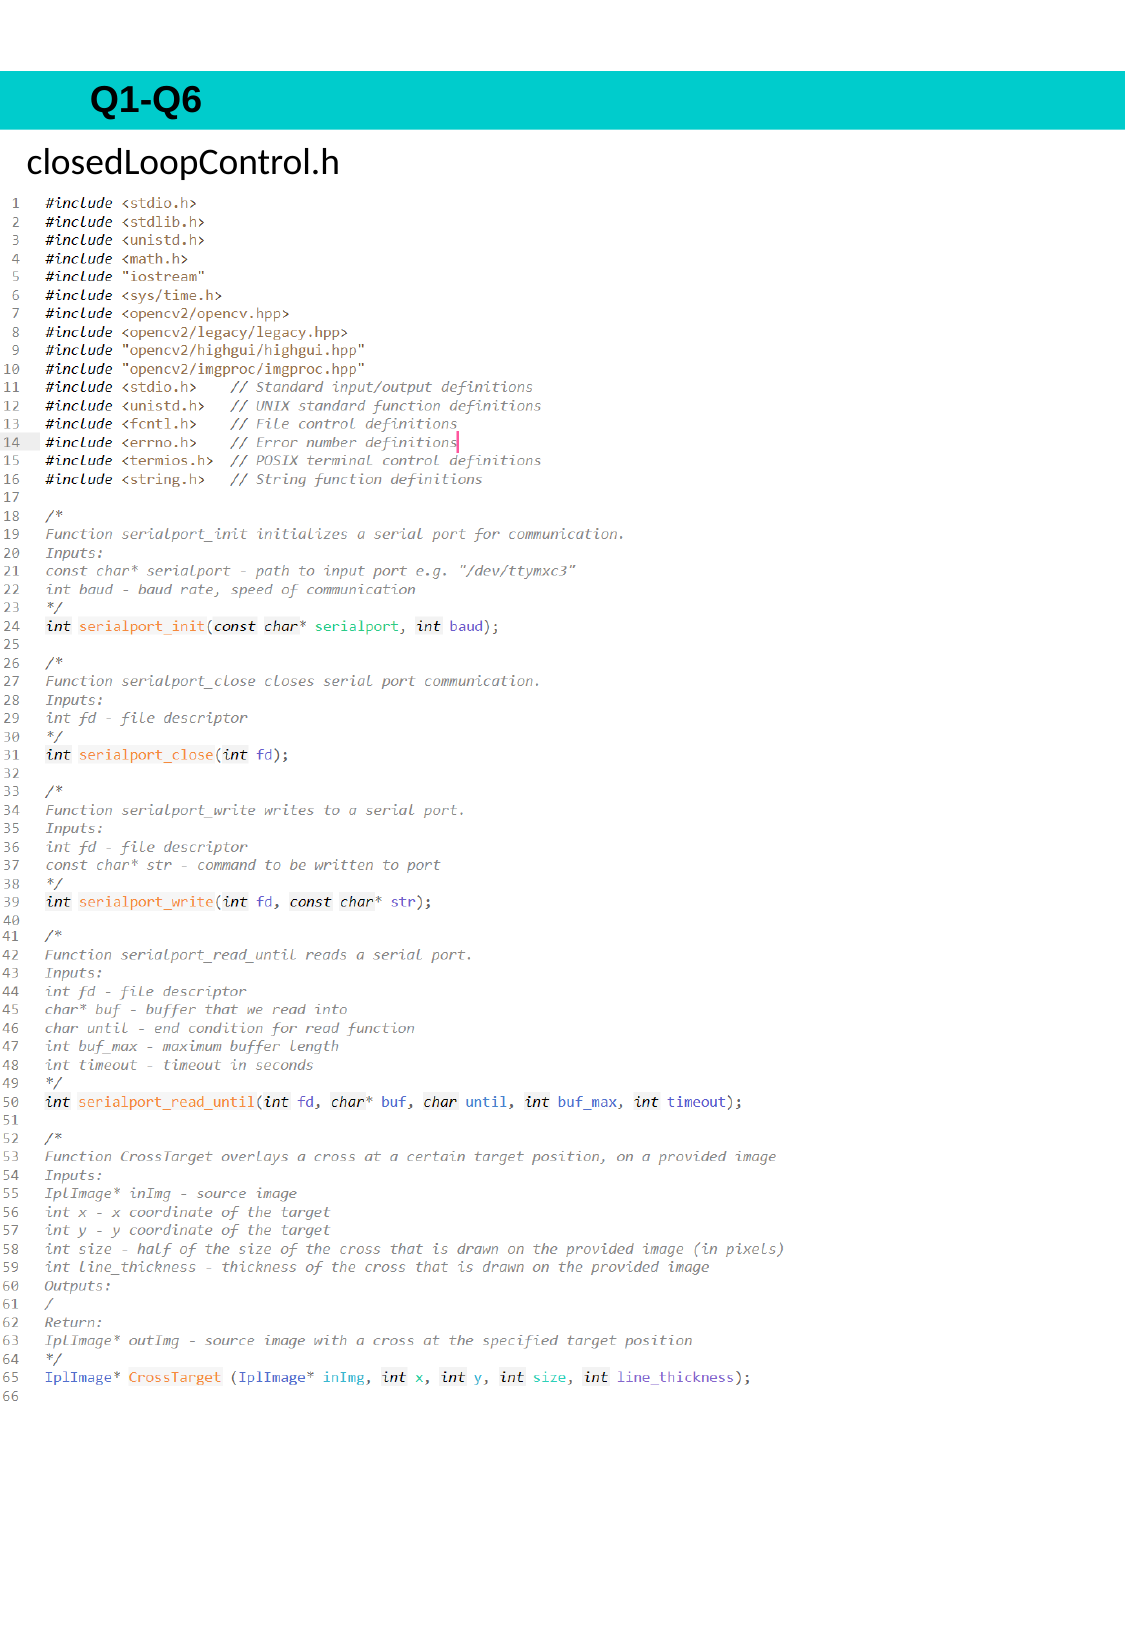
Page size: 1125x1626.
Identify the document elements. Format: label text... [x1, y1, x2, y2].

picture [0, 196, 1125, 1407]
text_box Q1-Q6 [0, 71, 1125, 130]
text_box closedLoopControl.h [11, 129, 1102, 191]
